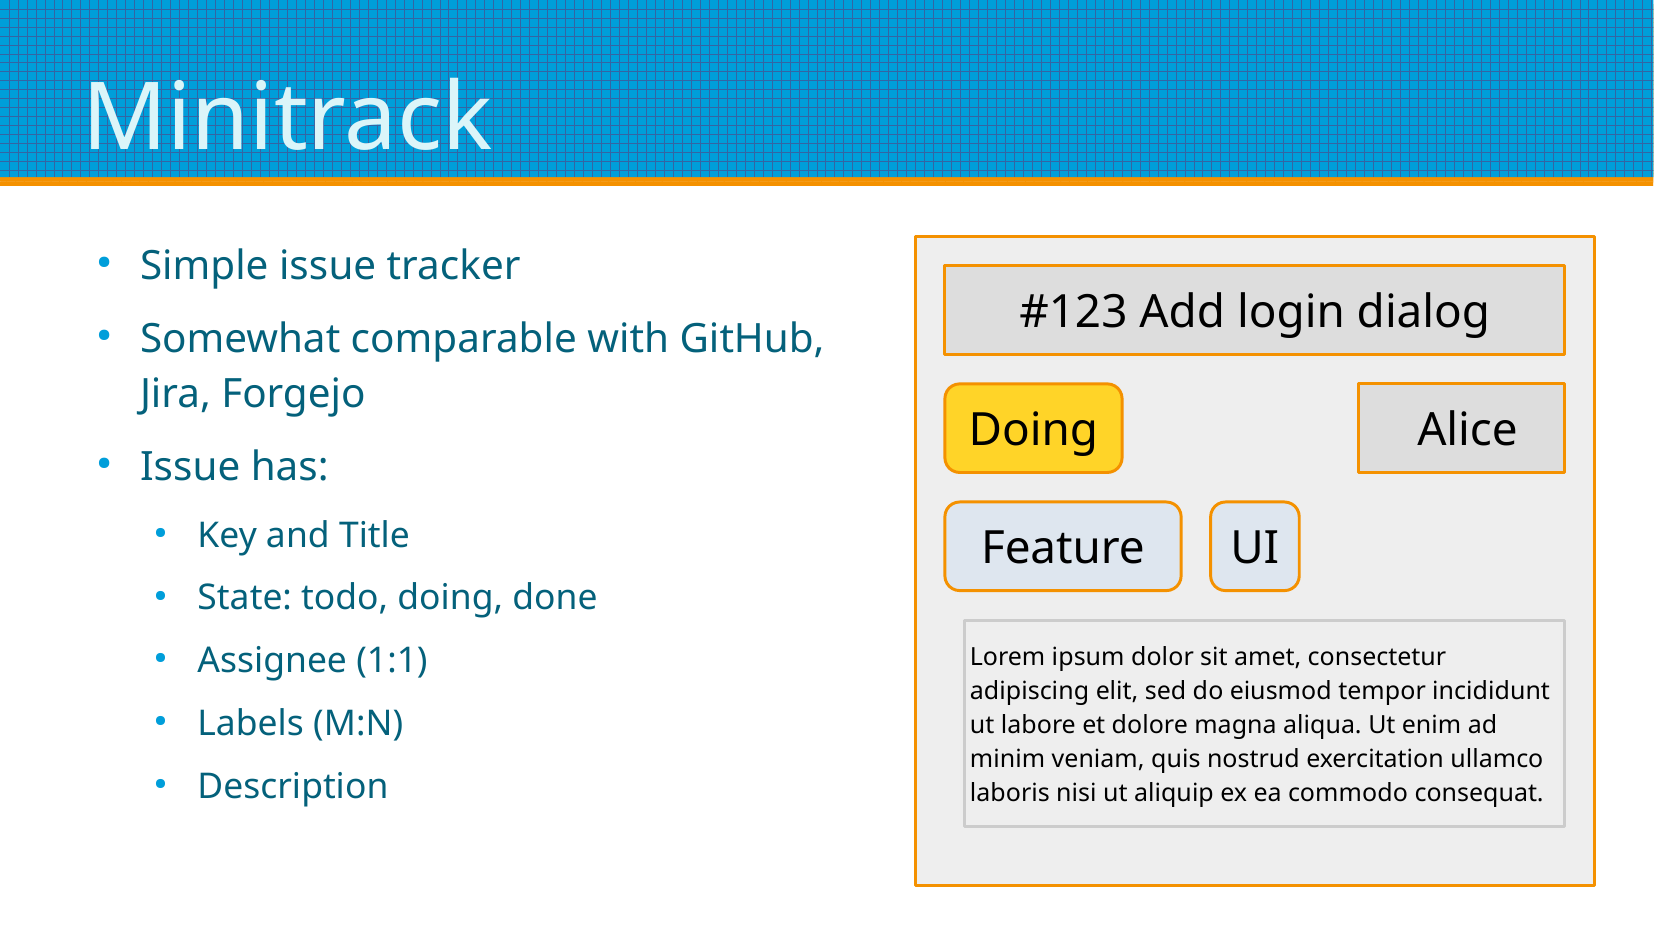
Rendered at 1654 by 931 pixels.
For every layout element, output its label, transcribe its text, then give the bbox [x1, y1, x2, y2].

text_box Doing [944, 383, 1123, 473]
text_box UI [1210, 501, 1300, 591]
text_box 👩‍🦳 Alice [1358, 383, 1565, 473]
list Simple issue tracker Somewhat comparable with GitHub, Jira, Forgejo Issue has: Key and Title State: todo, doing, done Assignee (1:1) Labels (M:N) Description [82, 236, 886, 813]
text_box Lorem ipsum dolor sit amet, consectetur adipiscing elit, sed do eiusmod tempor incididunt ut labore et dolore magna aliqua. Ut enim ad minim veniam, quis nostrud exercitation ullamco laboris nisi ut aliquip ex ea commodo consequat. [964, 620, 1565, 827]
title Minitrack [82, 14, 1571, 178]
text_box #123 Add login dialog [944, 265, 1565, 355]
text_box [915, 236, 1595, 886]
text_box Feature [944, 501, 1182, 591]
